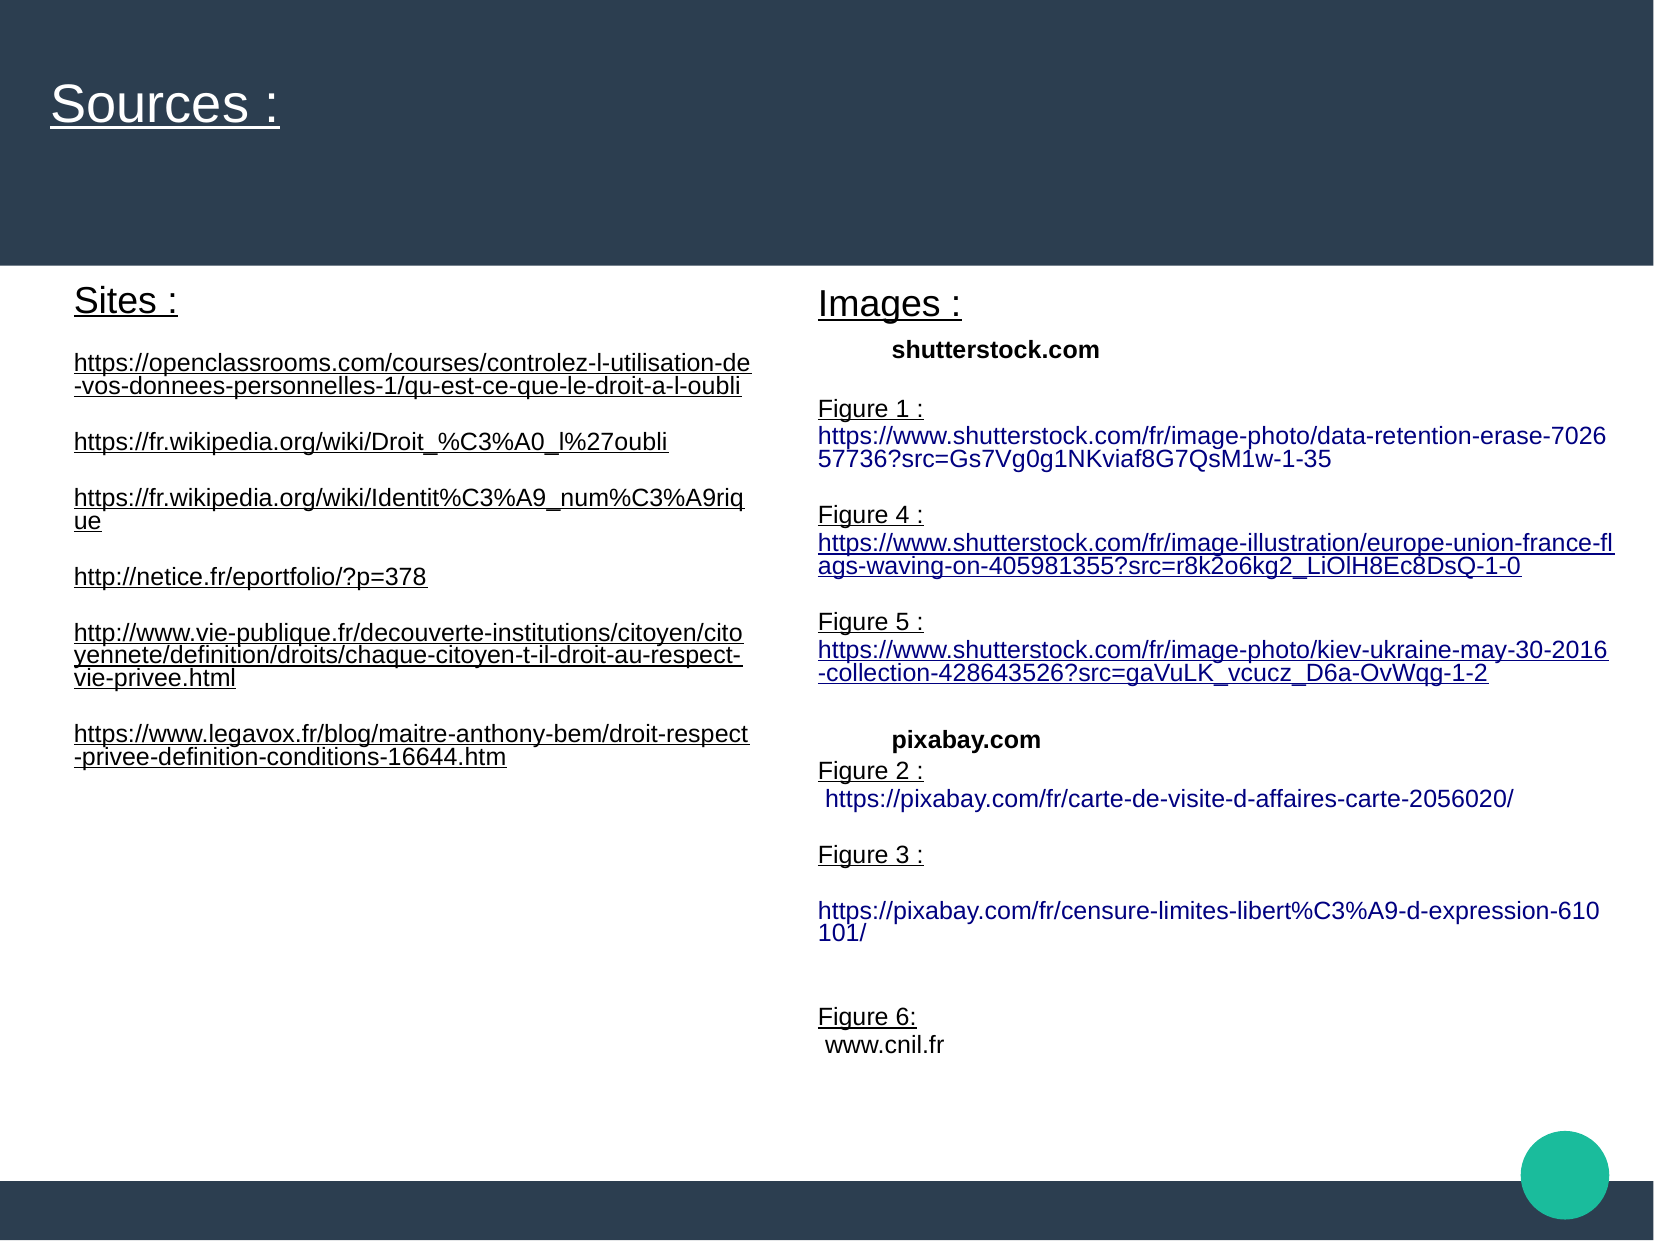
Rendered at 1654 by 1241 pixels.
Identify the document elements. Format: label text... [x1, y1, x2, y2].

text_box Sources : [35, 66, 721, 142]
text_box Images : shutterstock.com Figure 1 : https://www.shutterstock.com/fr/image-photo/data-retention-erase-702657736?src=Gs7Vg0g1NKviaf8G7QsM1w-1-35 Figure 4 : https://www.shutterstock.com/fr/image-illustration/europe-union-france-flags-waving-on-405981355?src=r8k2o6kg2_LiOlH8Ec8DsQ-1-0 Figure 5 : https://www.shutterstock.com/fr/image-photo/kiev-ukraine-may-30-2016-collection-428643526?src=gaVuLK_vcucz_D6a-OvWqg-1-2 pixabay.com Figure 2 : https://pixabay.com/fr/carte-de-visite-d-affaires-carte-2056020/ Figure 3 : https://pixabay.com/fr/censure-limites-libert%C3%A9-d-expression-610101/ Figure 6: www.cnil.fr [803, 275, 1630, 970]
text_box Sites : https://openclassrooms.com/courses/controlez-l-utilisation-de-vos-donnees-personnelles-1/qu-est-ce-que-le-droit-a-l-oubli https://fr.wikipedia.org/wiki/Droit_%C3%A0_l%27oubli https://fr.wikipedia.org/wiki/Identit%C3%A9_num%C3%A9rique http://netice.fr/eportfolio/?p=378 http://www.vie-publique.fr/decouverte-institutions/citoyen/citoyennete/definition/droits/chaque-citoyen-t-il-droit-au-respect-vie-privee.html https://www.legavox.fr/blog/maitre-anthony-bem/droit-respect-privee-definition-conditions-16644.htm [59, 271, 768, 662]
